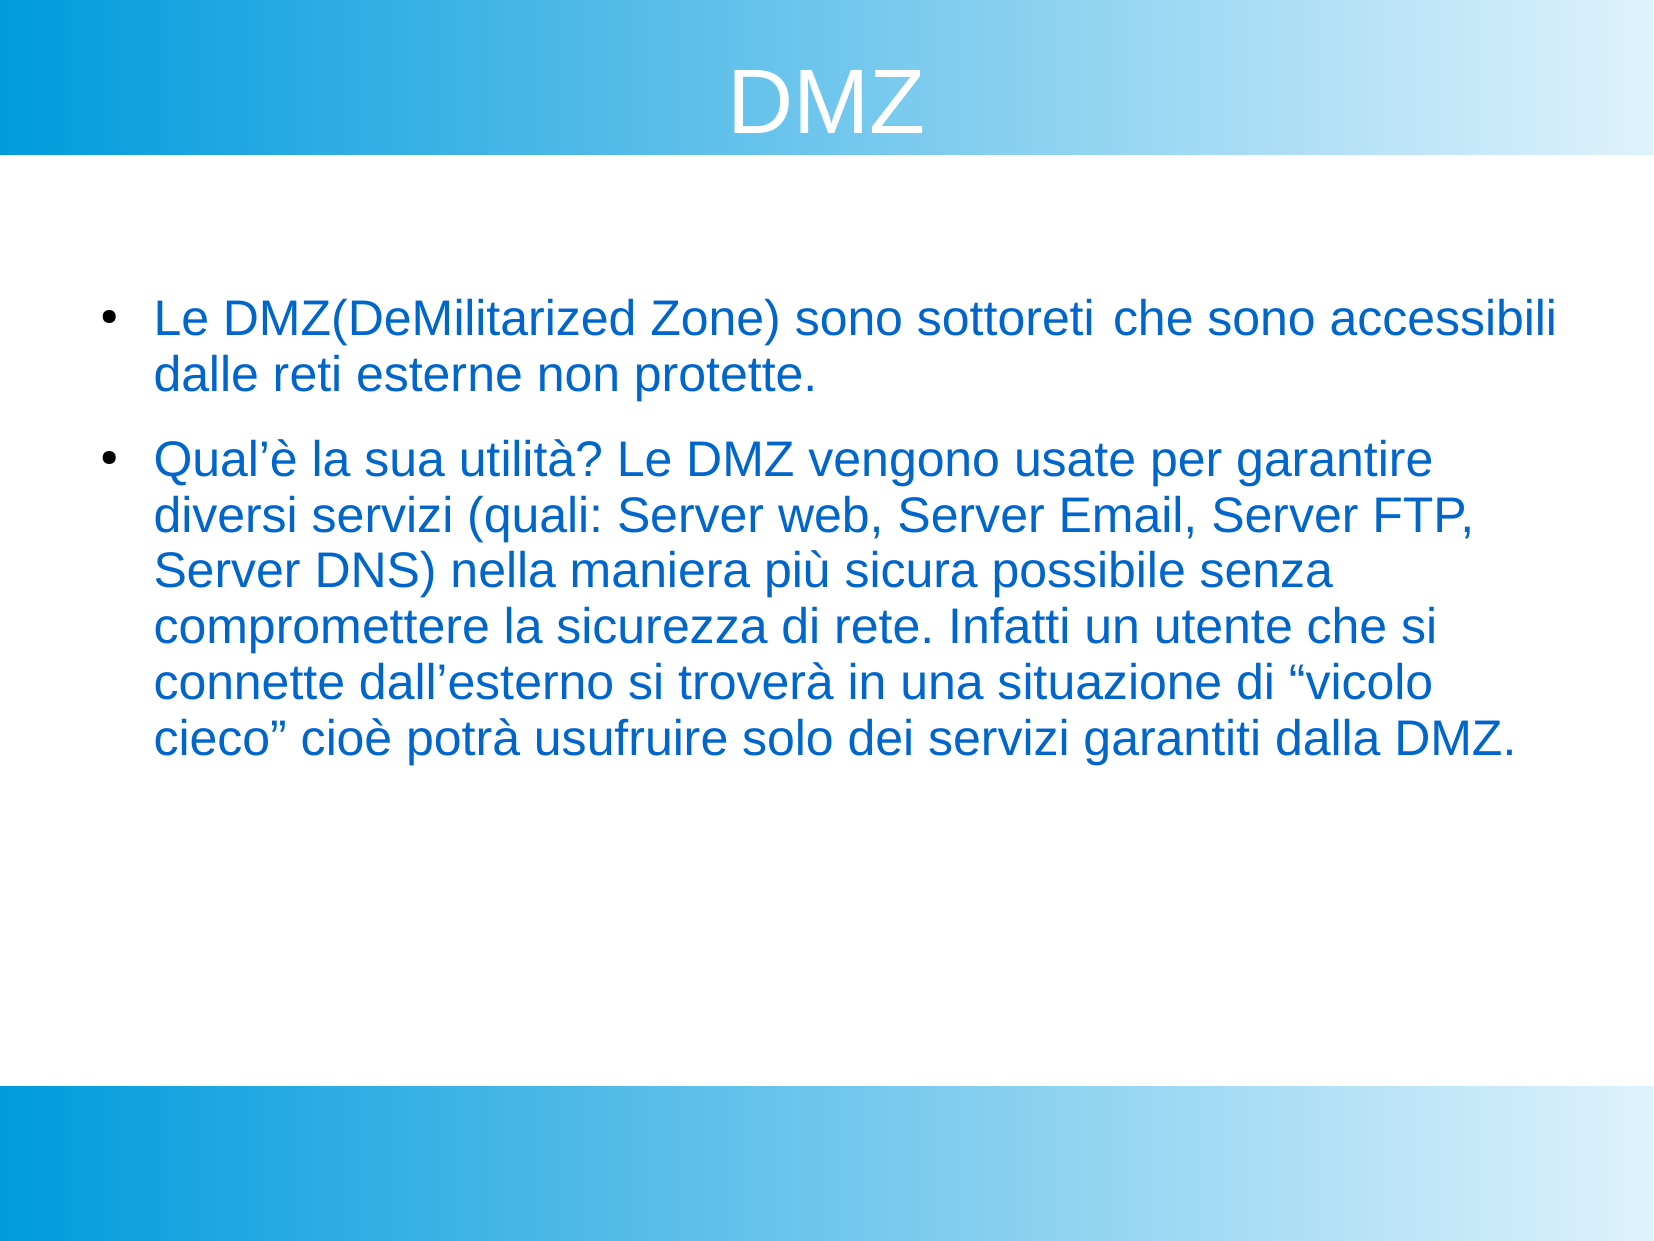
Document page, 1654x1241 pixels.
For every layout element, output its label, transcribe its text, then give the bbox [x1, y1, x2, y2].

list Le DMZ(DeMilitarized Zone) sono sottoreti che sono accessibili dalle reti esterne non protette. Qual’è la sua utilità? Le DMZ vengono usate per garantire diversi servizi (quali: Server web, Server Email, Server FTP, Server DNS) nella maniera più sicura possibile senza compromettere la sicurezza di rete. Infatti un utente che si connette dall’esterno si troverà in una situazione di “vicolo cieco” cioè potrà usufruire solo dei servizi garantiti dalla DMZ. [82, 290, 1571, 1010]
title DMZ [82, 49, 1571, 155]
